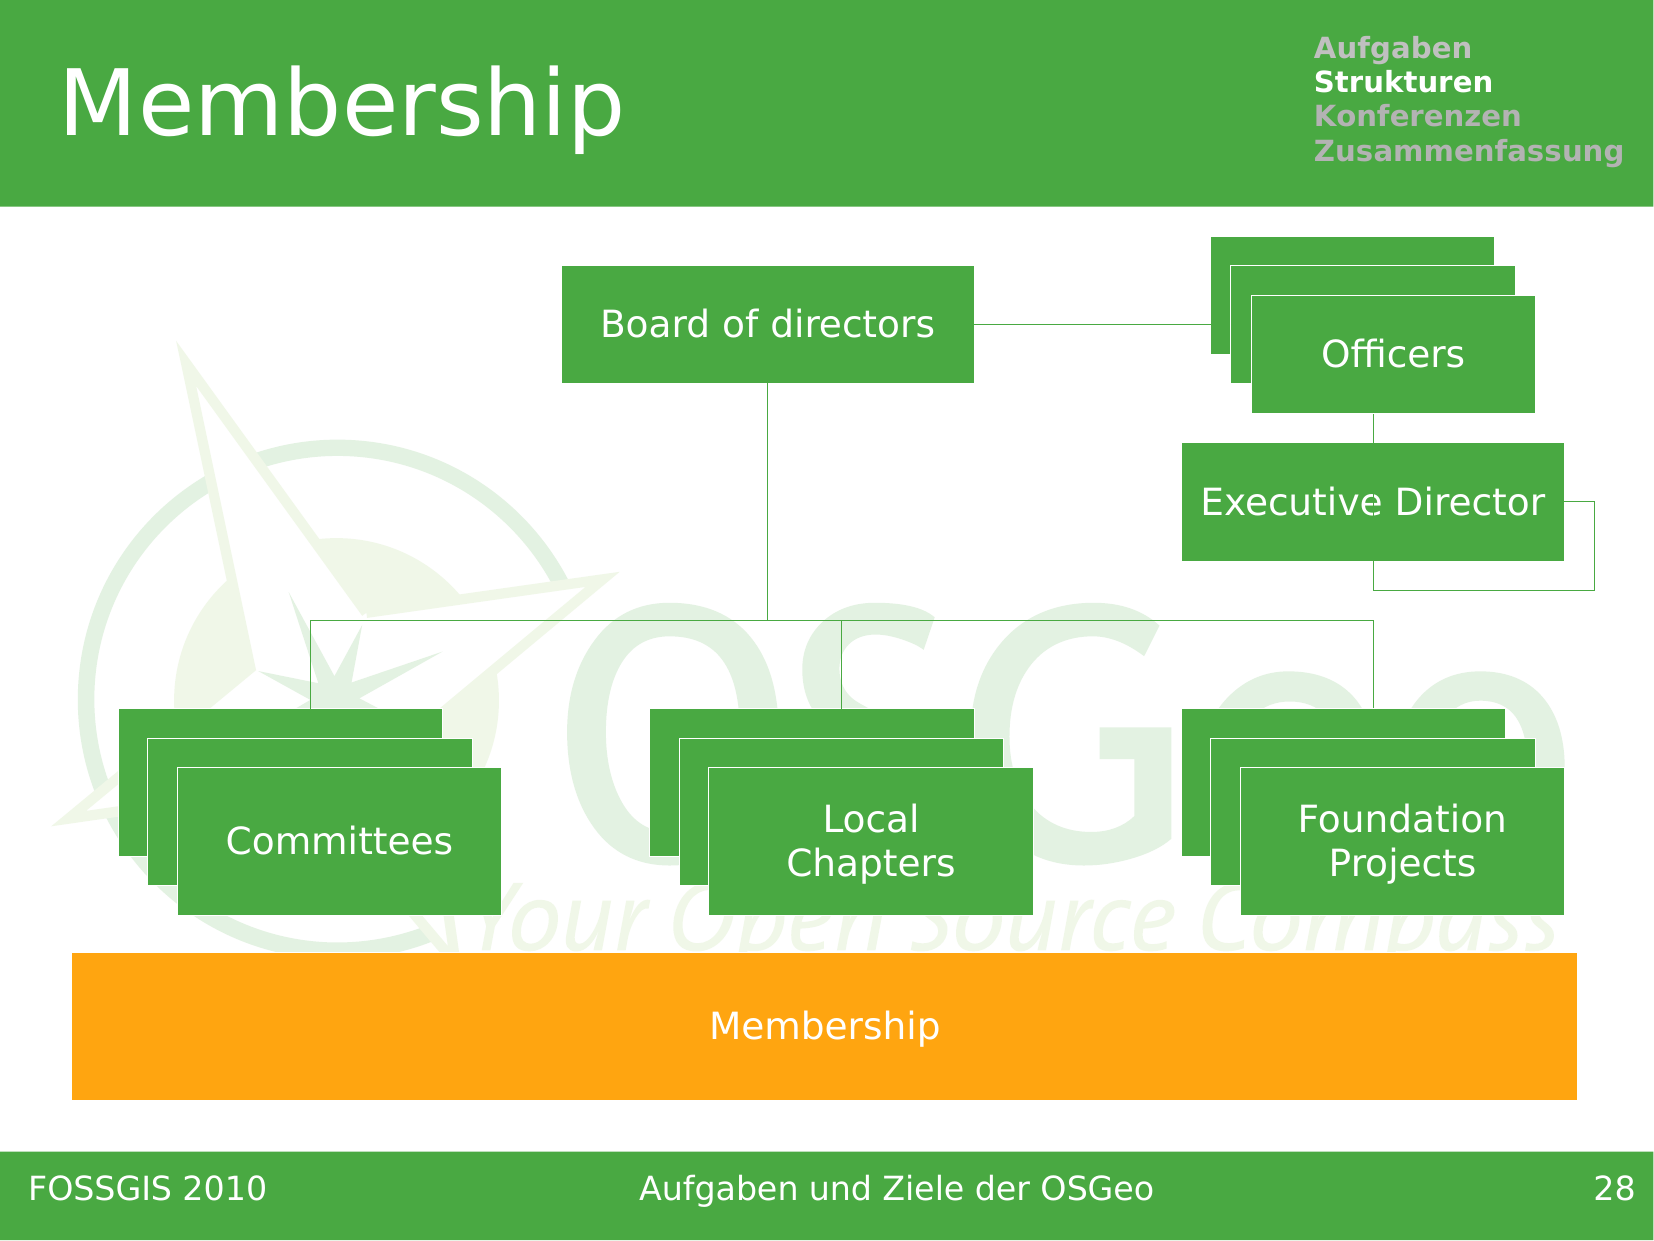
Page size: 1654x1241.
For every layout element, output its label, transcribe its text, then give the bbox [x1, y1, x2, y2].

text_box Membership [71, 952, 1578, 1101]
text_box Officers [1210, 236, 1495, 355]
text_box Local Chapters [1210, 738, 1536, 886]
text_box Local Chapters [649, 708, 975, 857]
title Membership [59, 29, 1299, 178]
text_box Board of directors [561, 265, 975, 384]
text_box Committees [118, 708, 443, 857]
text_box Committees [177, 767, 502, 916]
text_box Local Chapters [679, 738, 1004, 886]
text_box Local Chapters [1181, 708, 1506, 857]
text_box Foundation Projects [1240, 767, 1565, 916]
text_box Officers [1251, 295, 1536, 414]
text_box Officers [1230, 265, 1516, 384]
text_box Committees [147, 738, 473, 886]
text_box Local Chapters [708, 767, 1034, 916]
text_box Executive Director [1181, 442, 1565, 562]
text_box Aufgaben Strukturen Konferenzen Zusammenfassung [1299, 23, 1654, 201]
